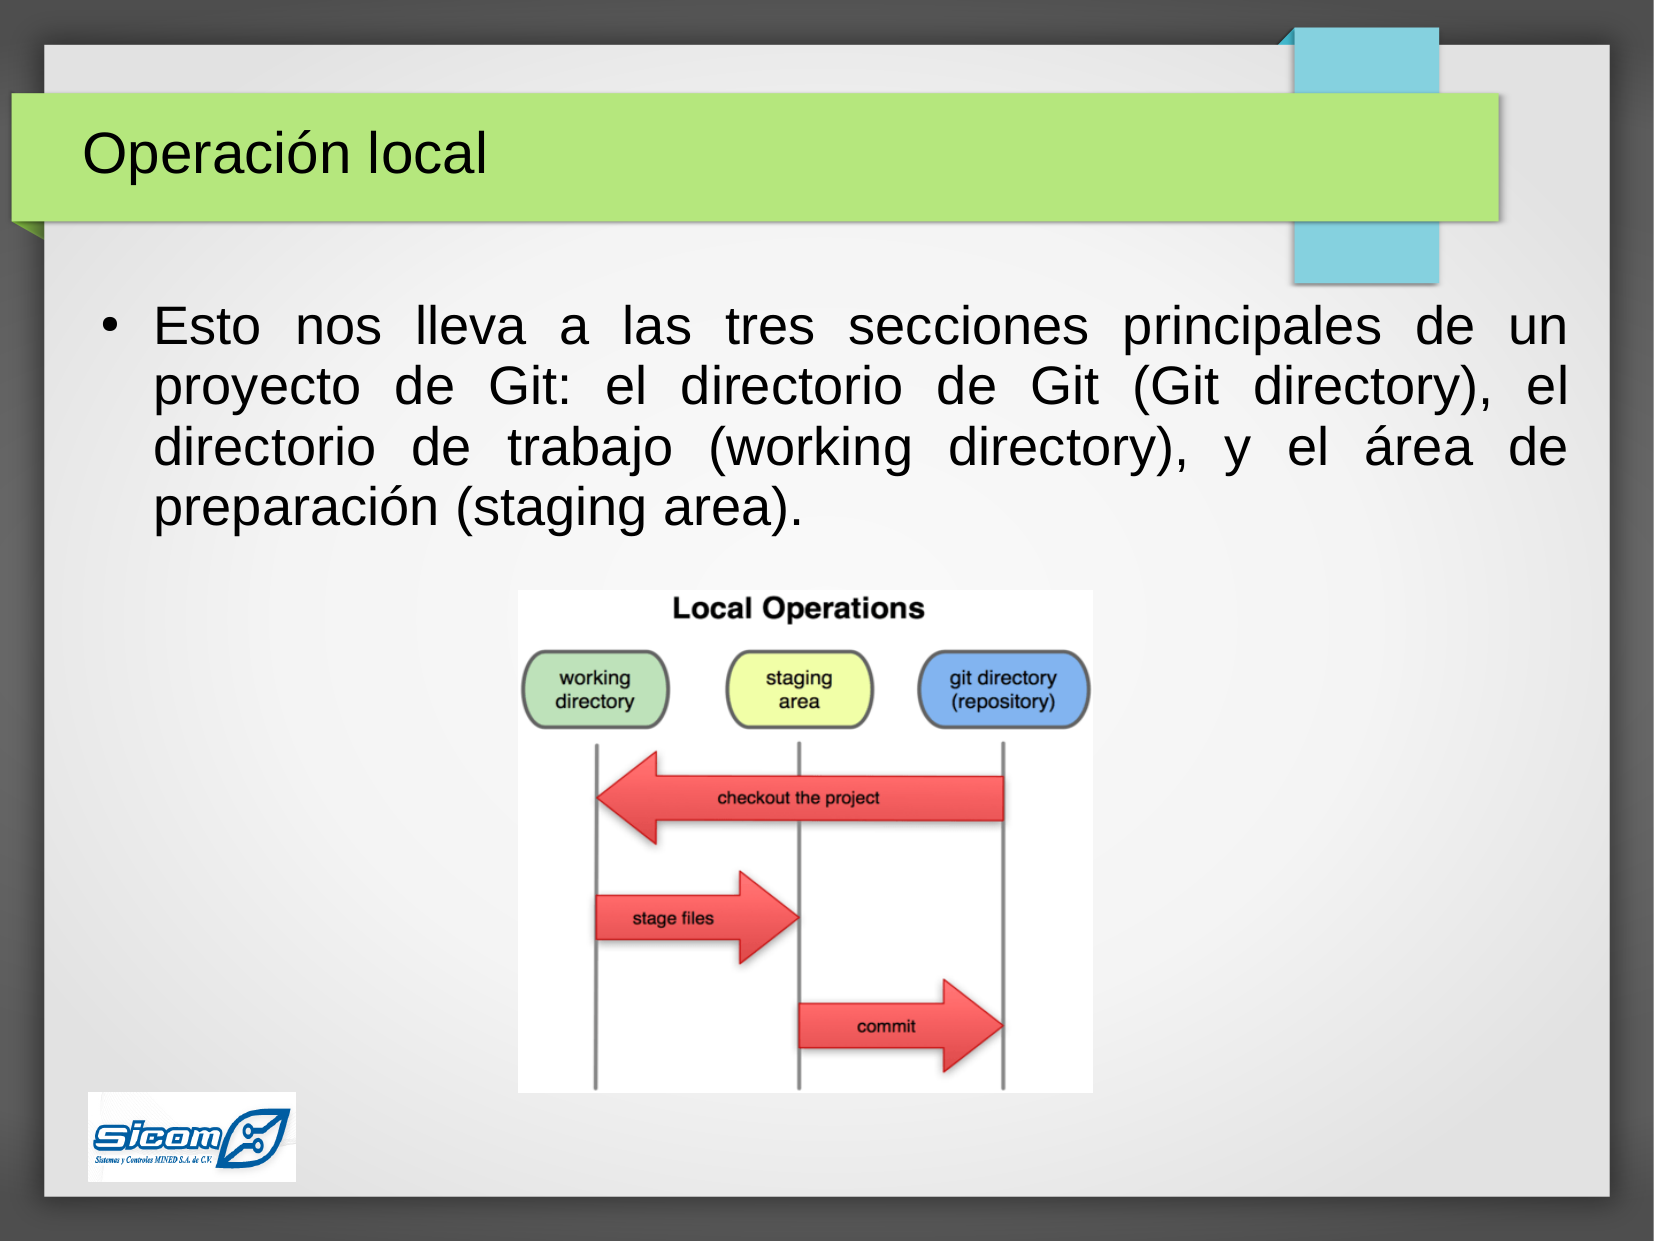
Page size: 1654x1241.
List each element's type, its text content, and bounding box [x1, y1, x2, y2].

title Operación local [82, 94, 1264, 213]
list Esto nos lleva a las tres secciones principales de un proyecto de Git: el directorio de Git (Git directory), el directorio de trabajo (working directory), y el área de preparación (staging area). [82, 295, 1571, 1015]
picture [0, 0, 1654, 1241]
